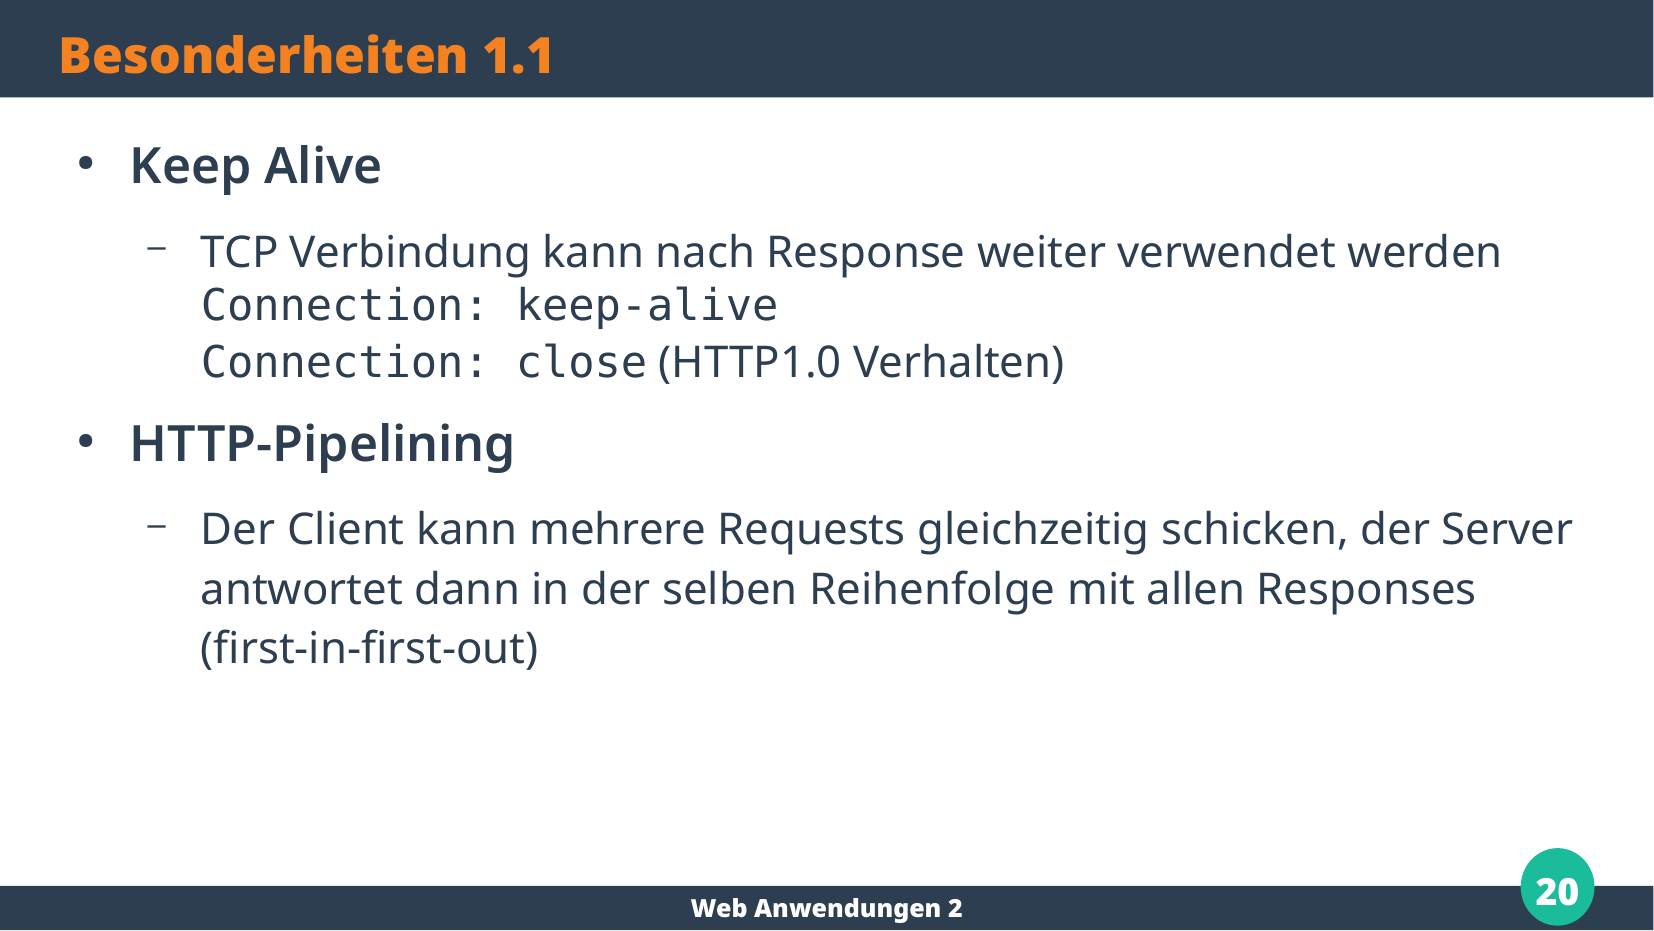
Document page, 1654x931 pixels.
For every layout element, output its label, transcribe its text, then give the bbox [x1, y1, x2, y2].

title Besonderheiten 1.1 [59, 8, 1595, 89]
list Keep Alive TCP Verbindung kann nach Response weiter verwendet werden Connection: keep-alive Connection: close (HTTP1.0 Verhalten) HTTP-Pipelining Der Client kann mehrere Requests gleichzeitig schicken, der Server antwortet dann in der selben Reihenfolge mit allen Responses (first-in-first-out) [59, 129, 1595, 864]
